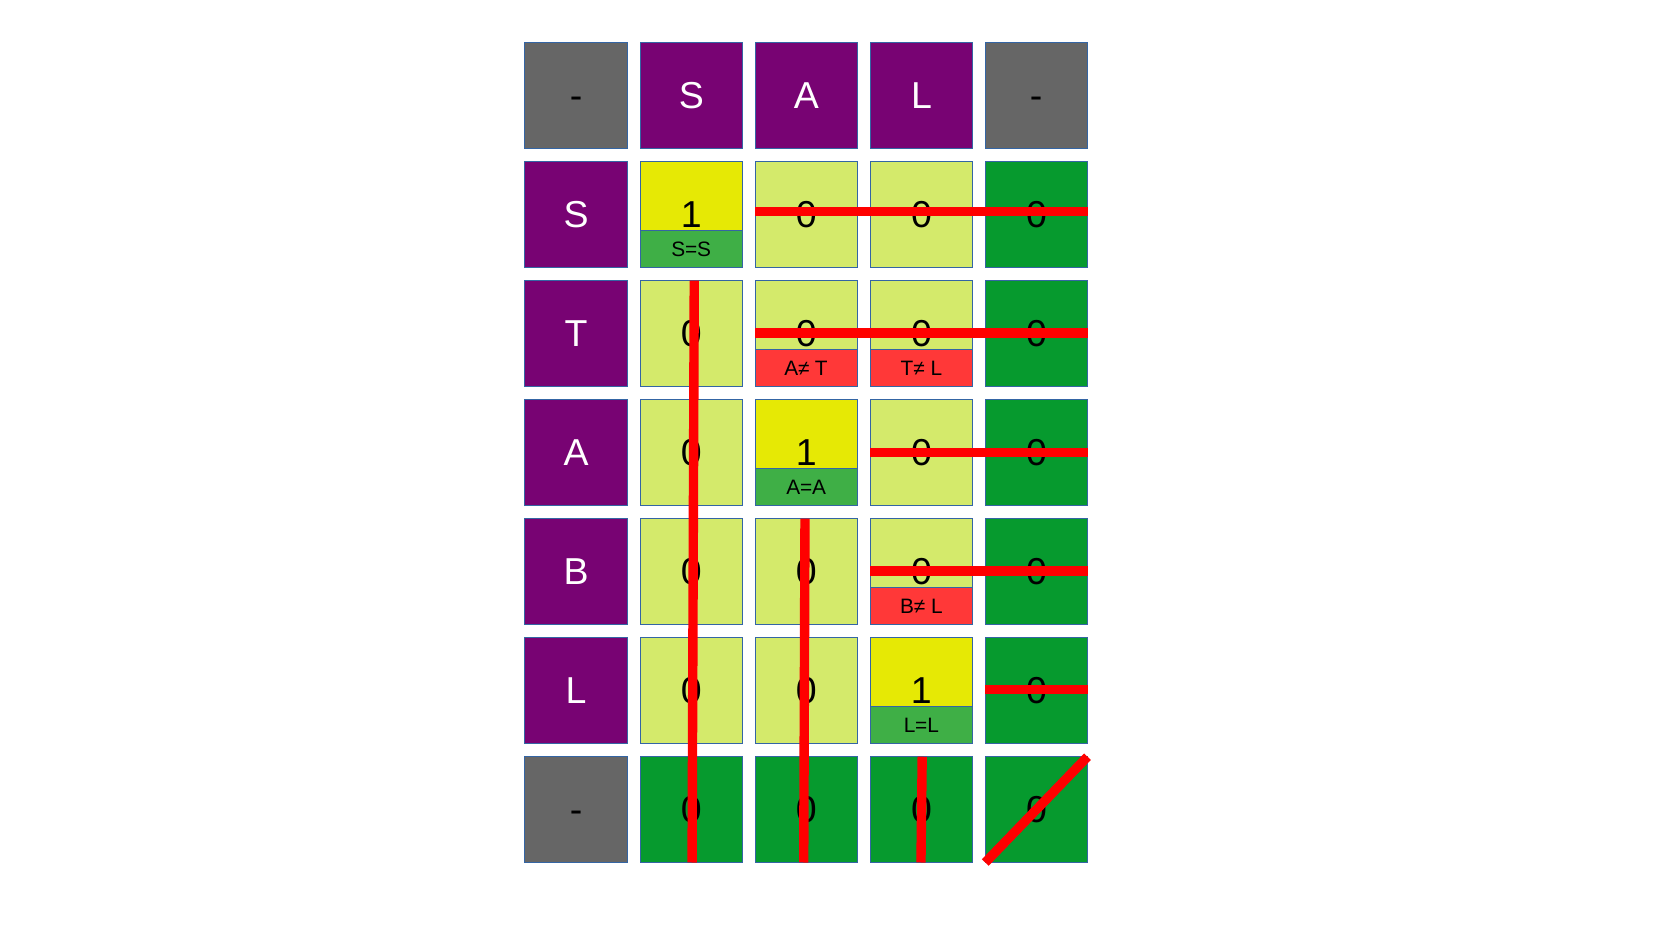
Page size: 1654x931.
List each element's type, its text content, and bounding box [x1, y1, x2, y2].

text_box 0 [916, 576, 927, 582]
text_box 0 [755, 280, 858, 328]
text_box 0 [985, 576, 1088, 625]
text_box 1 [870, 637, 973, 706]
text_box 0 [755, 518, 800, 625]
text_box 0 [1035, 812, 1042, 820]
text_box 0 [870, 576, 973, 587]
text_box 0 [1031, 576, 1042, 582]
text_box 0 [985, 637, 1088, 685]
text_box 0 [985, 216, 1088, 268]
text_box - [524, 756, 628, 863]
text_box 0 [1031, 216, 1042, 225]
text_box 0 [1031, 799, 1039, 807]
text_box 0 [870, 399, 973, 448]
text_box 0 [916, 442, 927, 448]
text_box 0 [985, 338, 1088, 387]
text_box 0 [993, 765, 1088, 863]
text_box 0 [697, 756, 743, 863]
text_box 0 [800, 338, 811, 344]
text_box A=A [755, 468, 858, 506]
text_box 0 [985, 756, 1080, 854]
text_box A [755, 42, 858, 149]
text_box A≠ T [755, 349, 858, 387]
text_box 0 [699, 399, 743, 506]
text_box 0 [755, 756, 799, 863]
text_box 0 [640, 399, 689, 506]
text_box 0 [916, 338, 927, 344]
text_box L=L [870, 706, 973, 744]
text_box 0 [755, 161, 858, 207]
text_box S [640, 42, 743, 149]
text_box 0 [985, 457, 1088, 506]
text_box 0 [1031, 680, 1042, 685]
text_box 0 [800, 216, 811, 225]
text_box 0 [1031, 694, 1042, 701]
text_box 0 [640, 637, 688, 744]
text_box 0 [1031, 561, 1042, 566]
text_box 0 [755, 338, 858, 349]
text_box 0 [685, 323, 689, 343]
text_box 0 [1031, 457, 1042, 463]
text_box 0 [926, 756, 973, 863]
text_box T [524, 280, 628, 387]
text_box 0 [800, 323, 811, 328]
text_box B [524, 518, 628, 625]
text_box L [870, 42, 973, 149]
text_box 0 [916, 561, 927, 566]
text_box 0 [870, 756, 917, 863]
text_box 0 [1031, 442, 1042, 448]
text_box 0 [870, 161, 973, 207]
text_box L [524, 637, 628, 744]
text_box 0 [810, 518, 858, 625]
text_box T≠ L [870, 349, 973, 387]
text_box 0 [699, 280, 743, 387]
text_box 0 [985, 518, 1088, 566]
text_box 0 [985, 694, 1088, 744]
text_box B≠ L [870, 587, 973, 625]
text_box 0 [640, 756, 687, 863]
text_box 0 [916, 216, 927, 225]
text_box 0 [916, 457, 927, 463]
text_box 0 [985, 399, 1088, 448]
text_box 0 [1031, 338, 1042, 344]
text_box 0 [870, 280, 973, 328]
text_box A [524, 399, 628, 506]
text_box 0 [640, 280, 689, 387]
text_box 0 [809, 756, 858, 863]
text_box 0 [870, 518, 973, 566]
text_box - [985, 42, 1088, 149]
text_box 0 [809, 637, 858, 744]
text_box 0 [1031, 323, 1042, 328]
text_box 0 [698, 518, 743, 625]
text_box 0 [755, 216, 858, 268]
text_box 0 [698, 637, 743, 744]
text_box 0 [870, 457, 973, 506]
text_box S=S [640, 230, 743, 268]
text_box 0 [755, 637, 799, 744]
text_box 0 [870, 216, 973, 268]
text_box S [524, 161, 628, 268]
text_box 1 [755, 399, 858, 468]
text_box 0 [640, 518, 688, 625]
text_box - [524, 42, 628, 149]
text_box 0 [985, 280, 1088, 328]
text_box 1 [640, 161, 743, 230]
text_box 0 [985, 161, 1088, 207]
text_box 0 [916, 323, 927, 328]
text_box 0 [870, 338, 973, 349]
